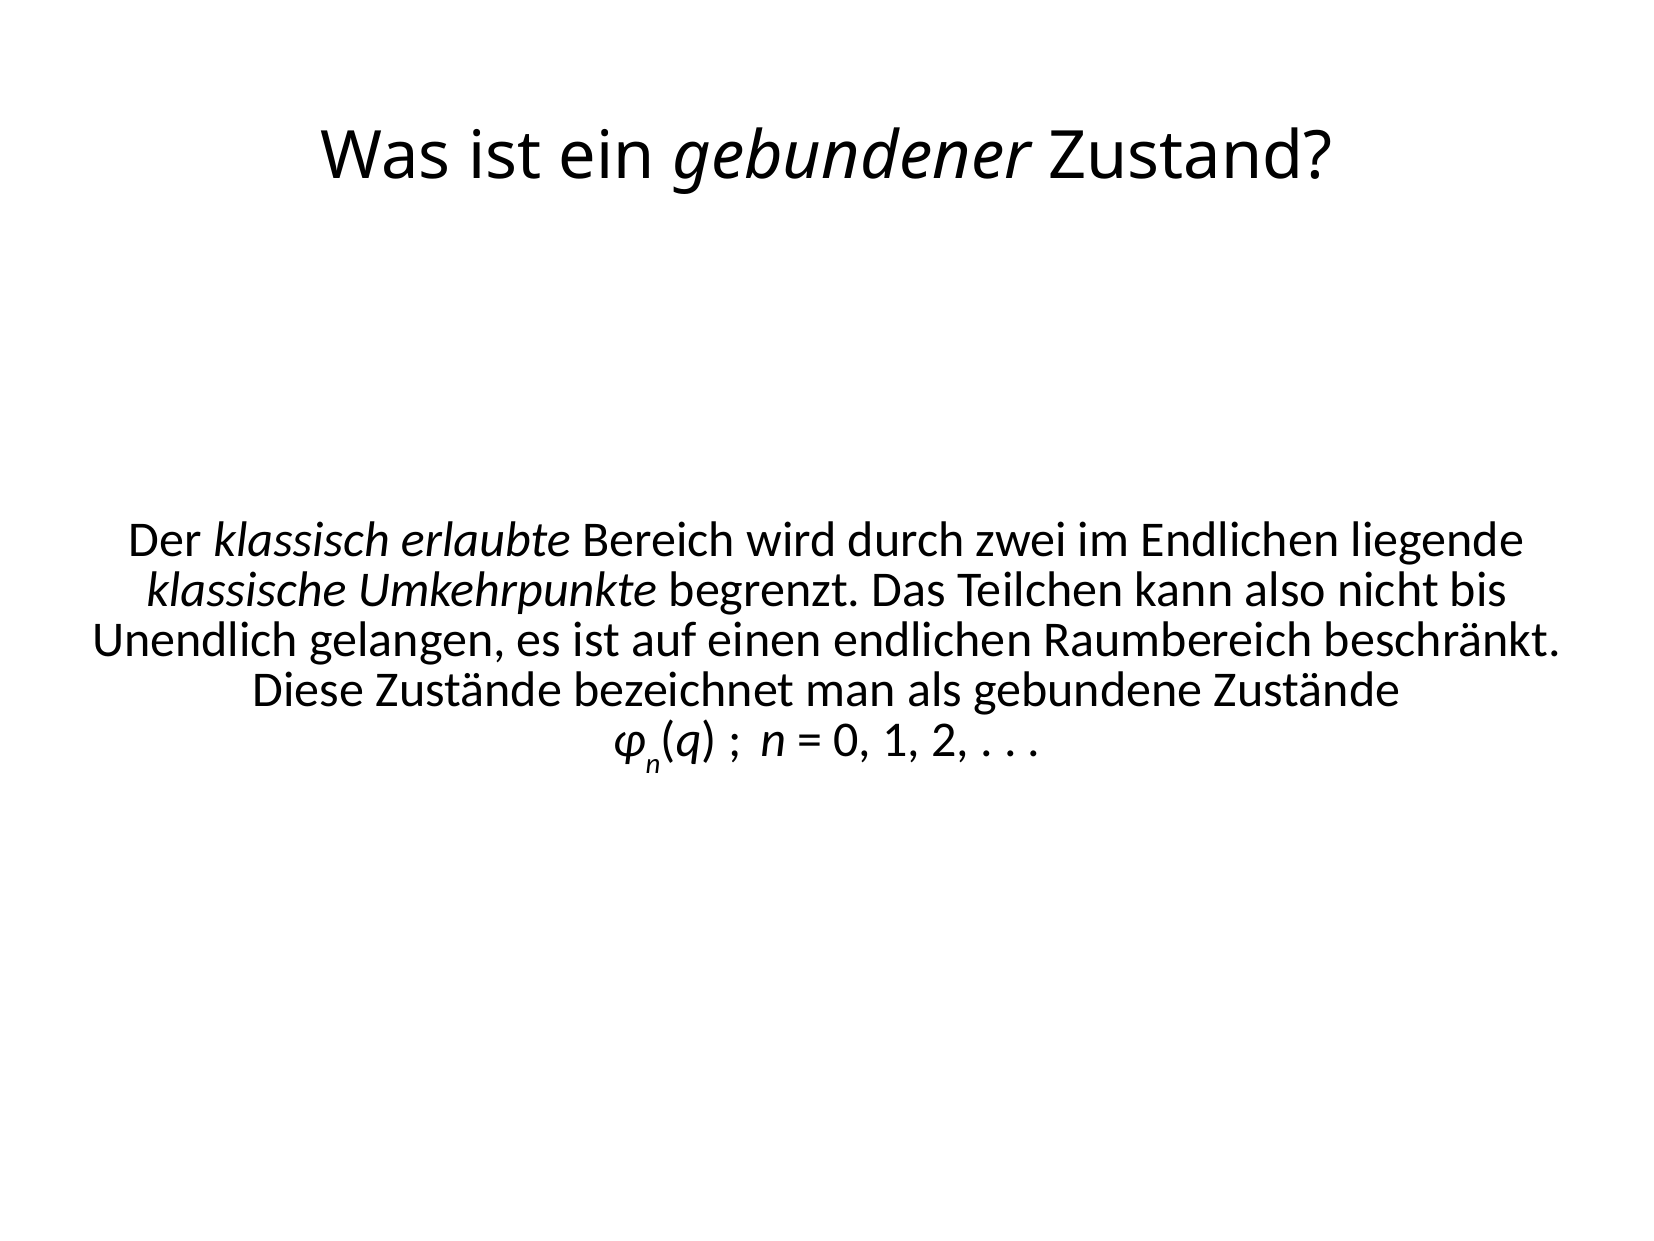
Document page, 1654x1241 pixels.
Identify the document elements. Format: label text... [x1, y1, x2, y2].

subtitle Der klassisch erlaubte Bereich wird durch zwei im Endlichen liegende klassische Umkehrpunkte begrenzt. Das Teilchen kann also nicht bis Unendlich gelangen, es ist auf einen endlichen Raumbereich beschränkt. Diese Zustände bezeichnet man als gebundene Zustände φn(q) ; n = 0, 1, 2, . . . [82, 290, 1571, 1010]
title Was ist ein gebundener Zustand? [82, 49, 1571, 257]
